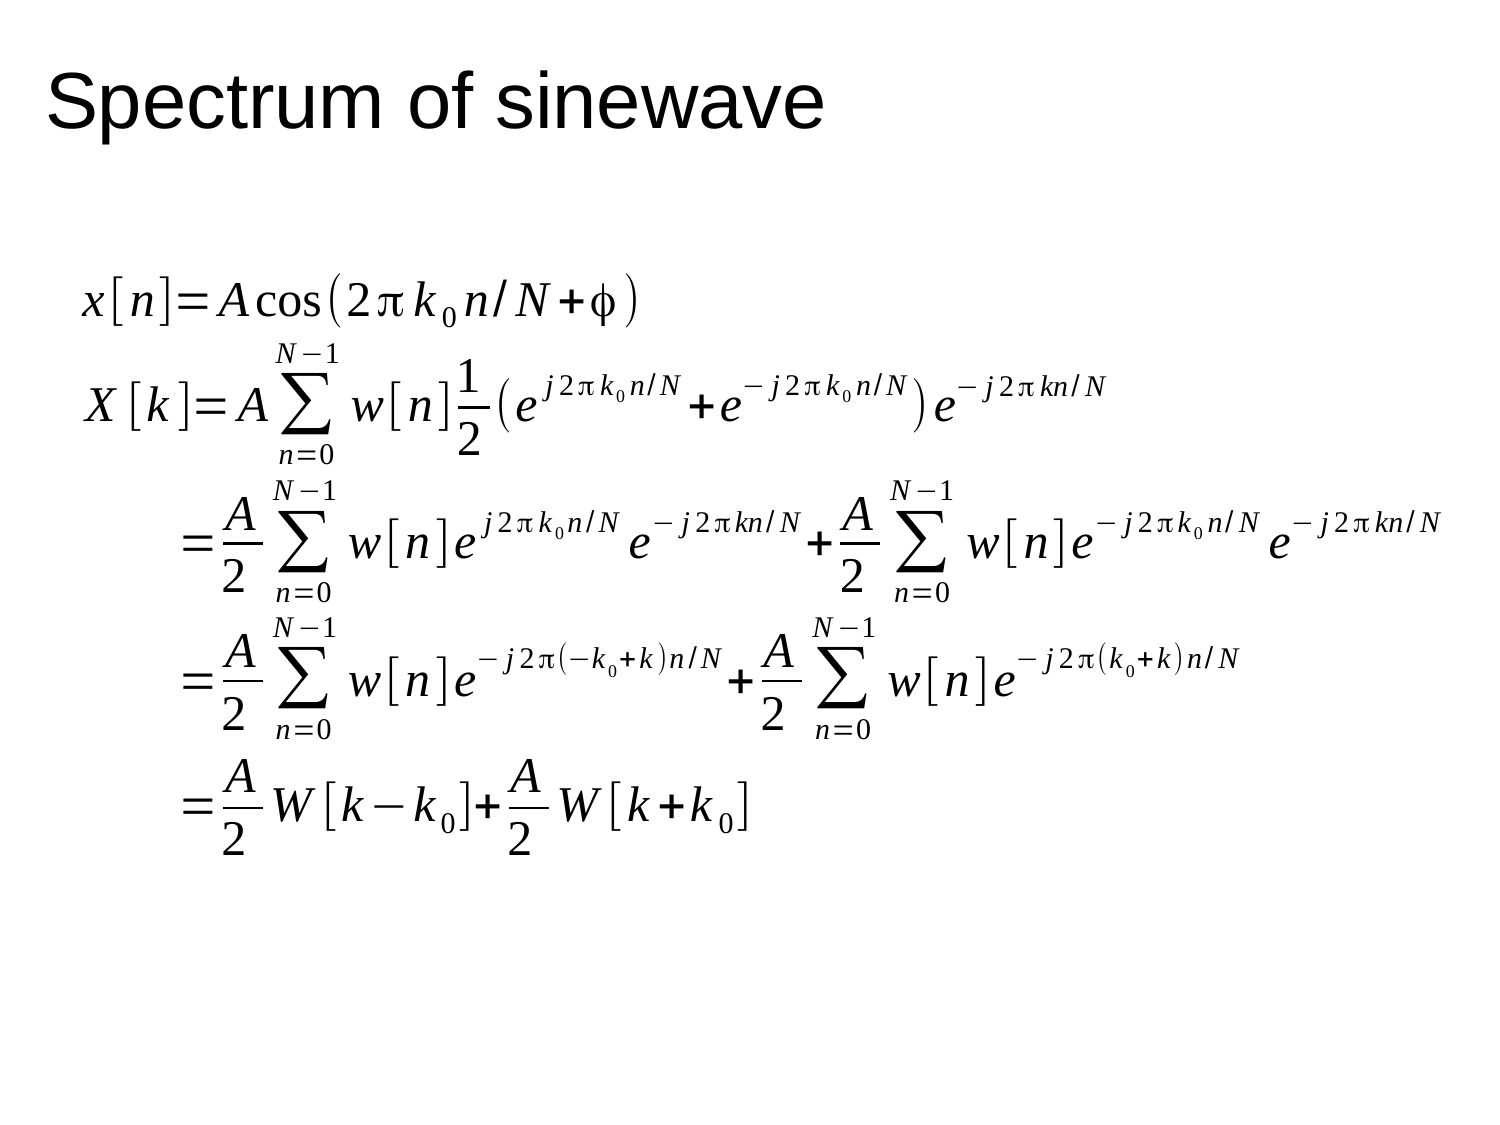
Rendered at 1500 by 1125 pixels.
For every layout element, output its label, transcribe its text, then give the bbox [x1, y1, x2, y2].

title Spectrum of sinewave [45, 7, 1395, 196]
chart [72, 270, 1450, 867]
